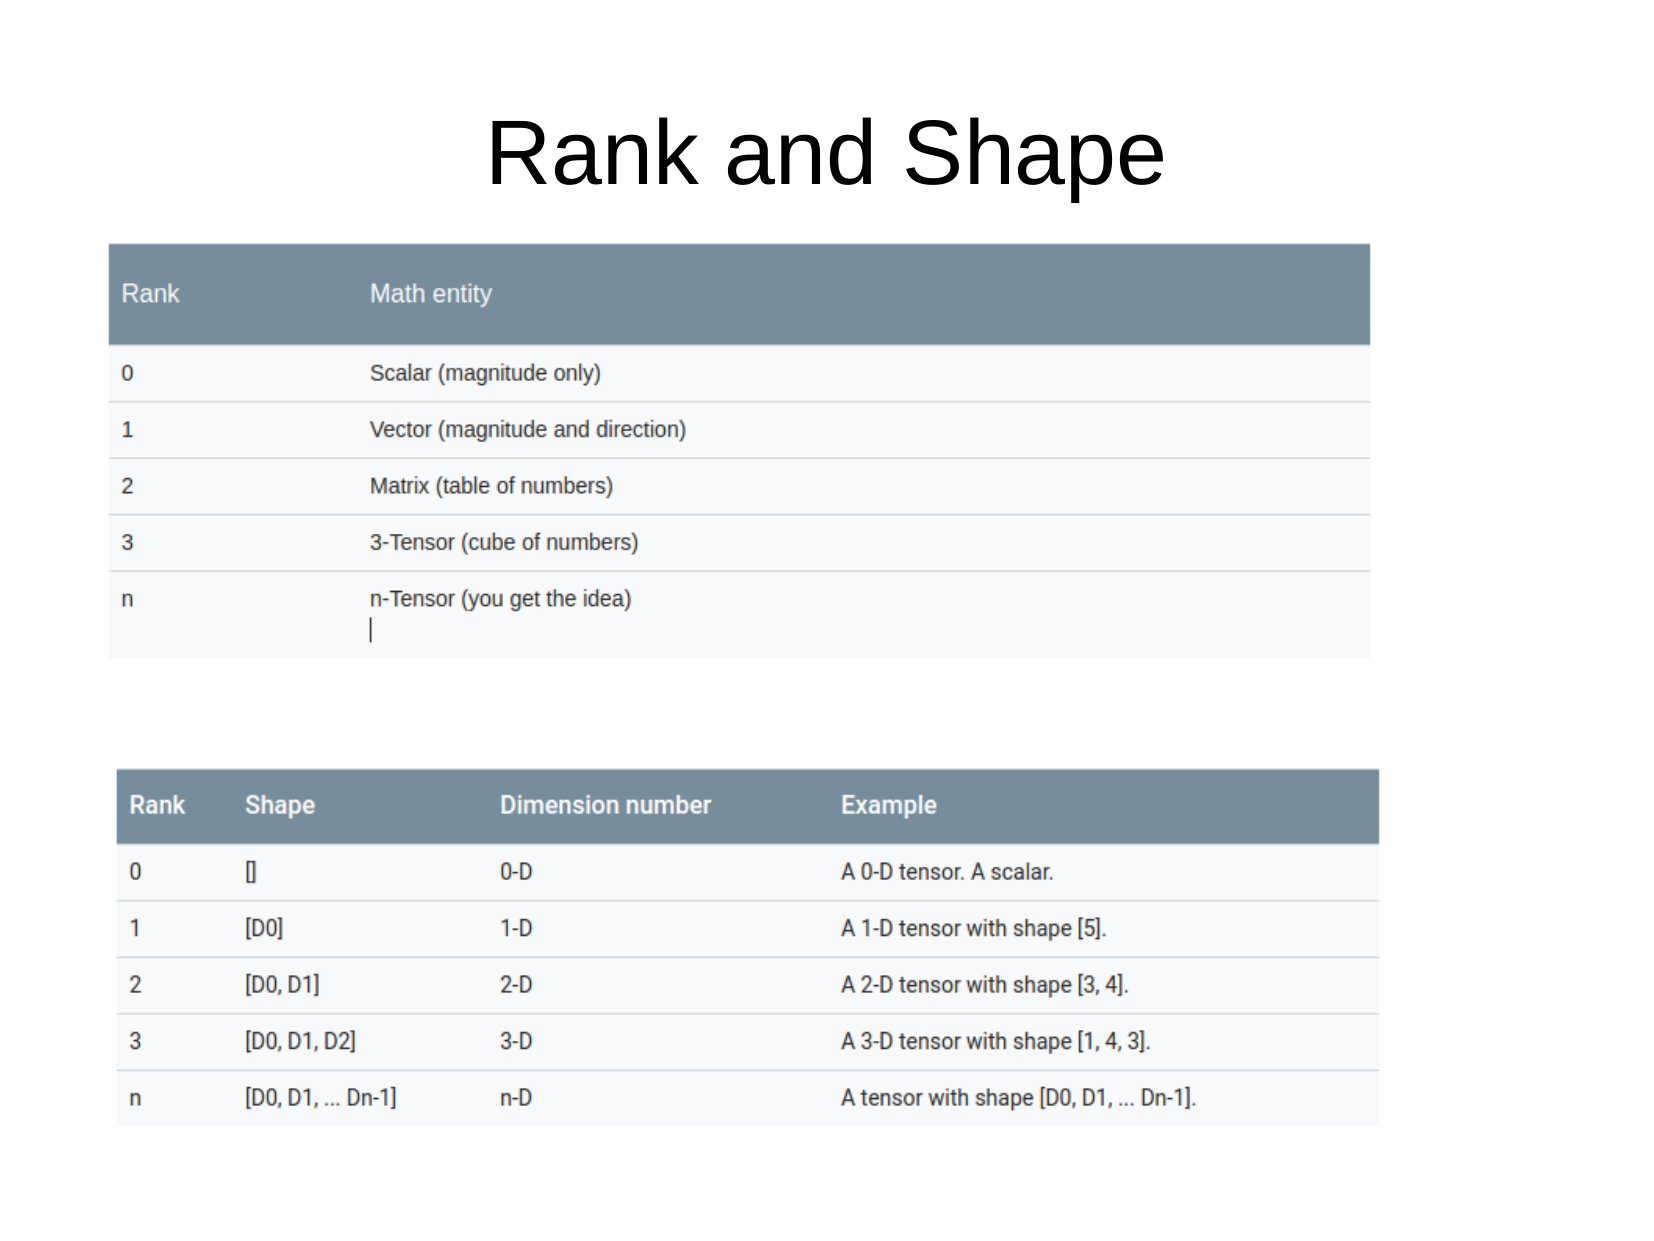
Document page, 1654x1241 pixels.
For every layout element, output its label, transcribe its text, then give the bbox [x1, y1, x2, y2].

picture [103, 767, 1406, 1131]
picture [106, 243, 1372, 674]
title Rank and Shape [82, 49, 1571, 257]
